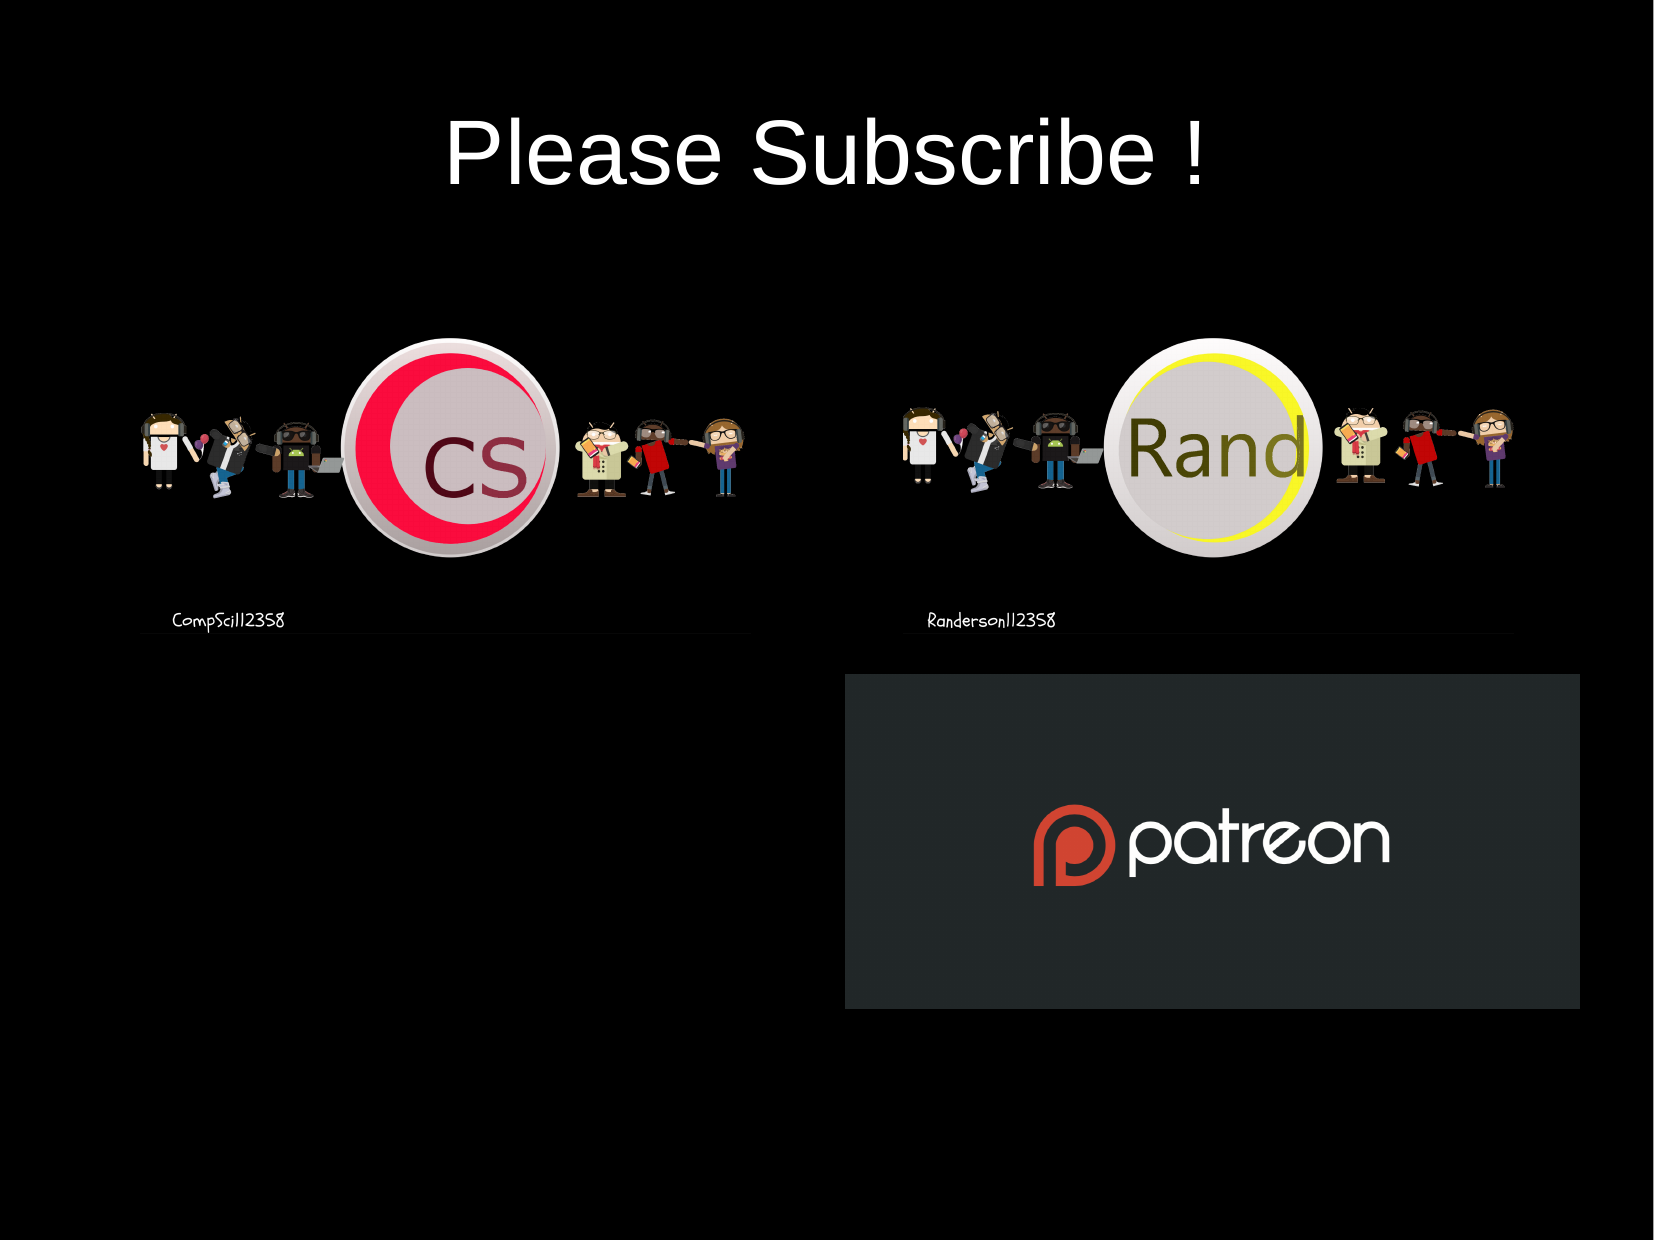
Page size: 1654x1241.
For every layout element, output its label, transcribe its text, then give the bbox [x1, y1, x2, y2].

picture [845, 674, 1580, 1009]
picture [140, 290, 751, 634]
picture [903, 290, 1514, 634]
title Please Subscribe ! [82, 49, 1571, 257]
